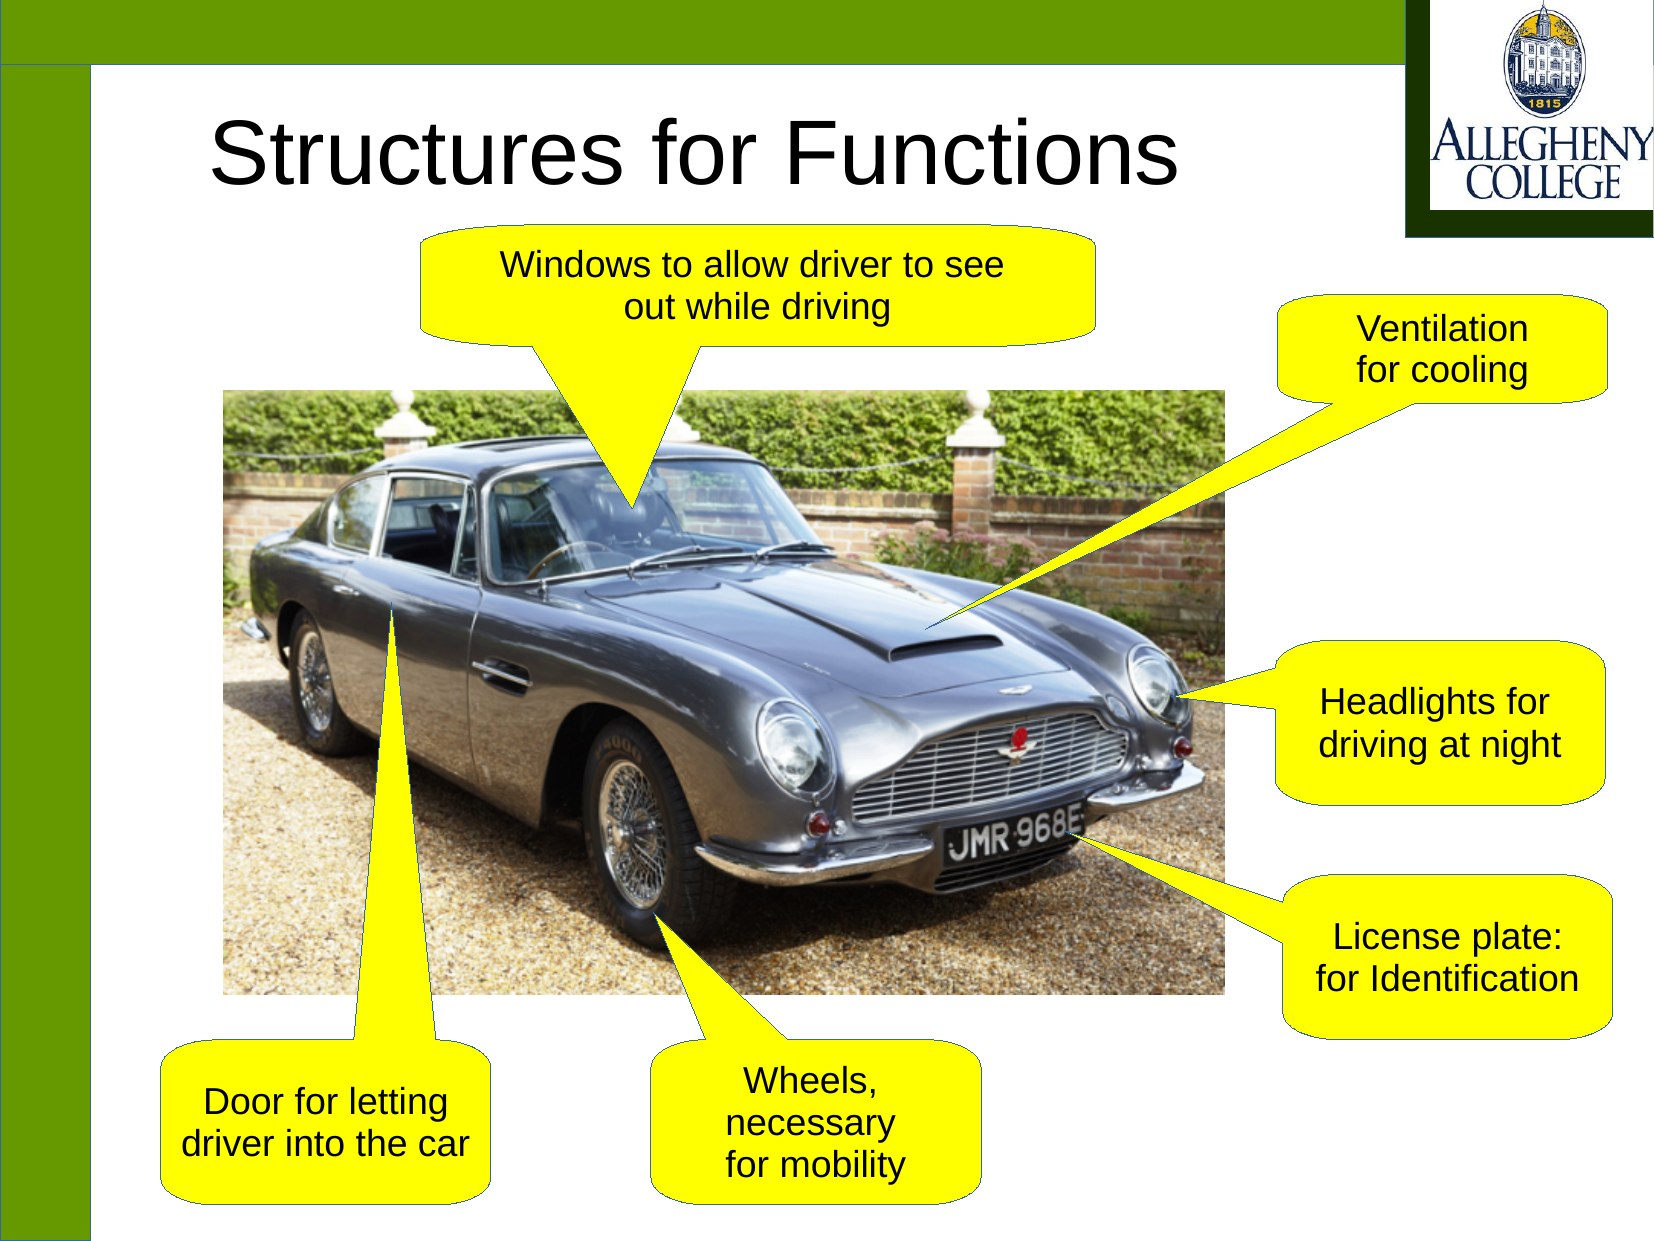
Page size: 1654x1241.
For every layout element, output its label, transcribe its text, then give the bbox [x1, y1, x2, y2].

text_box Ventilation for cooling [925, 294, 1608, 630]
title Structures for Functions [0, 49, 1397, 257]
text_box [0, 0, 1654, 238]
text_box Headlights for driving at night [1171, 640, 1606, 806]
text_box Door for letting driver into the car [160, 602, 491, 1205]
text_box Windows to allow driver to see out while driving [420, 224, 1096, 509]
picture [223, 390, 1225, 995]
picture [1430, 0, 1654, 210]
text_box Wheels, necessary for mobility [650, 912, 982, 1205]
text_box [0, 257, 91, 1241]
text_box License plate: for Identification [1064, 830, 1613, 1040]
